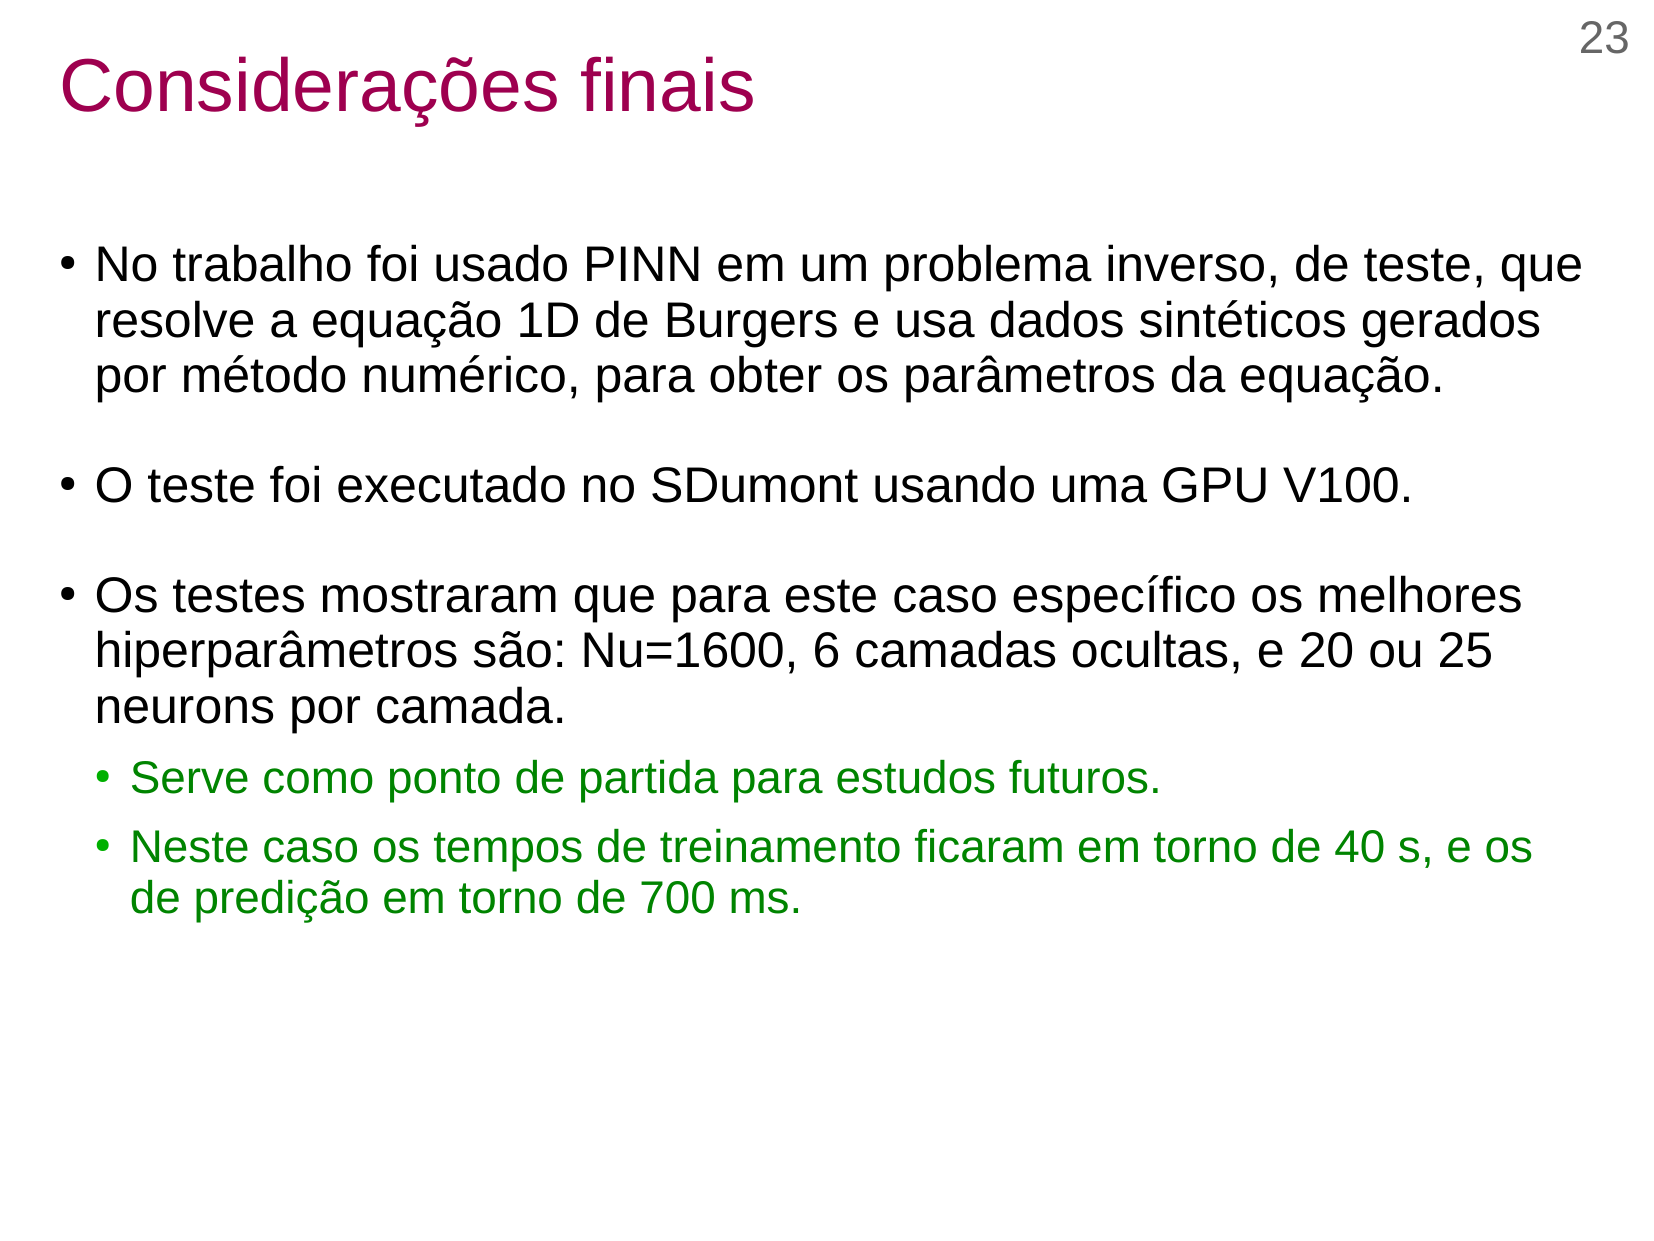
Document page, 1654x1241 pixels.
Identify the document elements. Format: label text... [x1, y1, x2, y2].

title Considerações finais [59, 29, 1595, 148]
list No trabalho foi usado PINN em um problema inverso, de teste, que resolve a equação 1D de Burgers e usa dados sintéticos gerados por método numérico, para obter os parâmetros da equação. O teste foi executado no SDumont usando uma GPU V100. Os testes mostraram que para este caso específico os melhores hiperparâmetros são: Nu=1600, 6 camadas ocultas, e 20 ou 25 neurons por camada. Serve como ponto de partida para estudos futuros. Neste caso os tempos de treinamento ficaram em torno de 40 s, e os de predição em torno de 700 ms. [59, 236, 1595, 1211]
